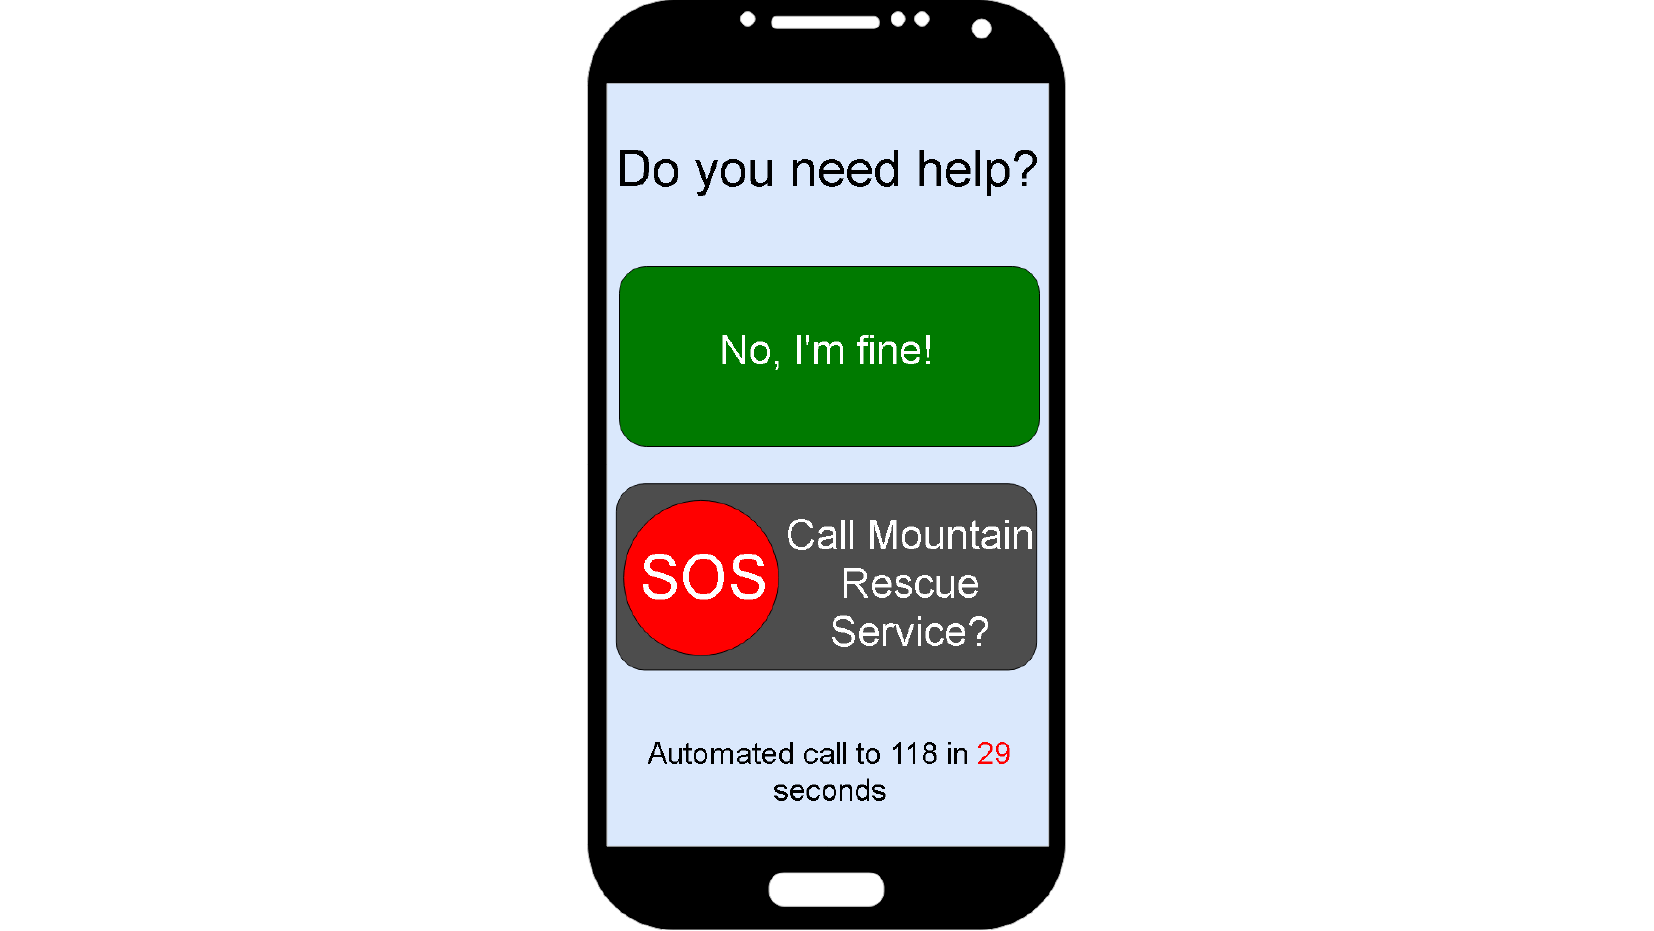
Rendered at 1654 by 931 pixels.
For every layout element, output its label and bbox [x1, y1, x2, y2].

picture [587, 0, 1066, 930]
